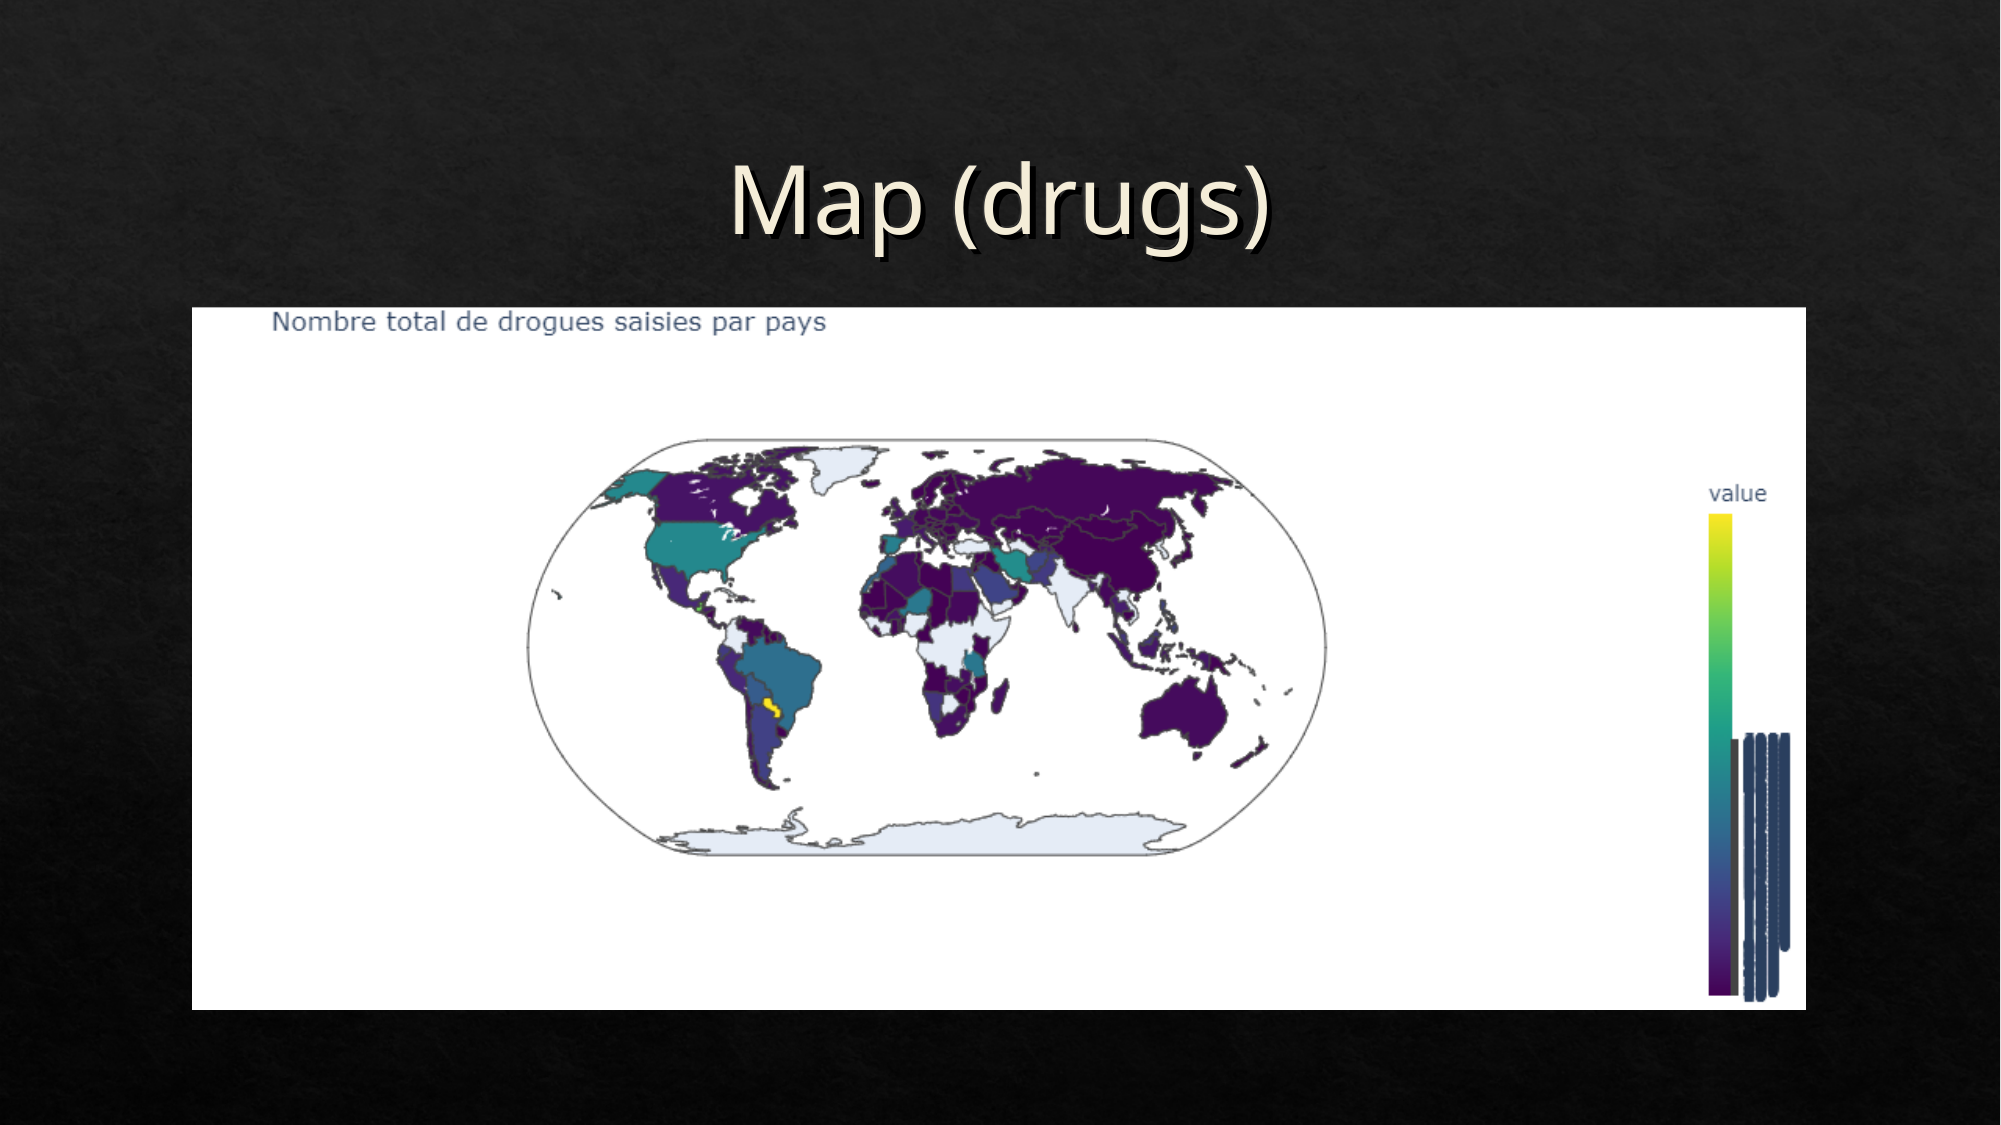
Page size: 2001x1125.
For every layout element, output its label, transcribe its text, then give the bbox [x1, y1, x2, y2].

picture [192, 306, 1806, 1010]
title Map (drugs) [149, 99, 1849, 307]
